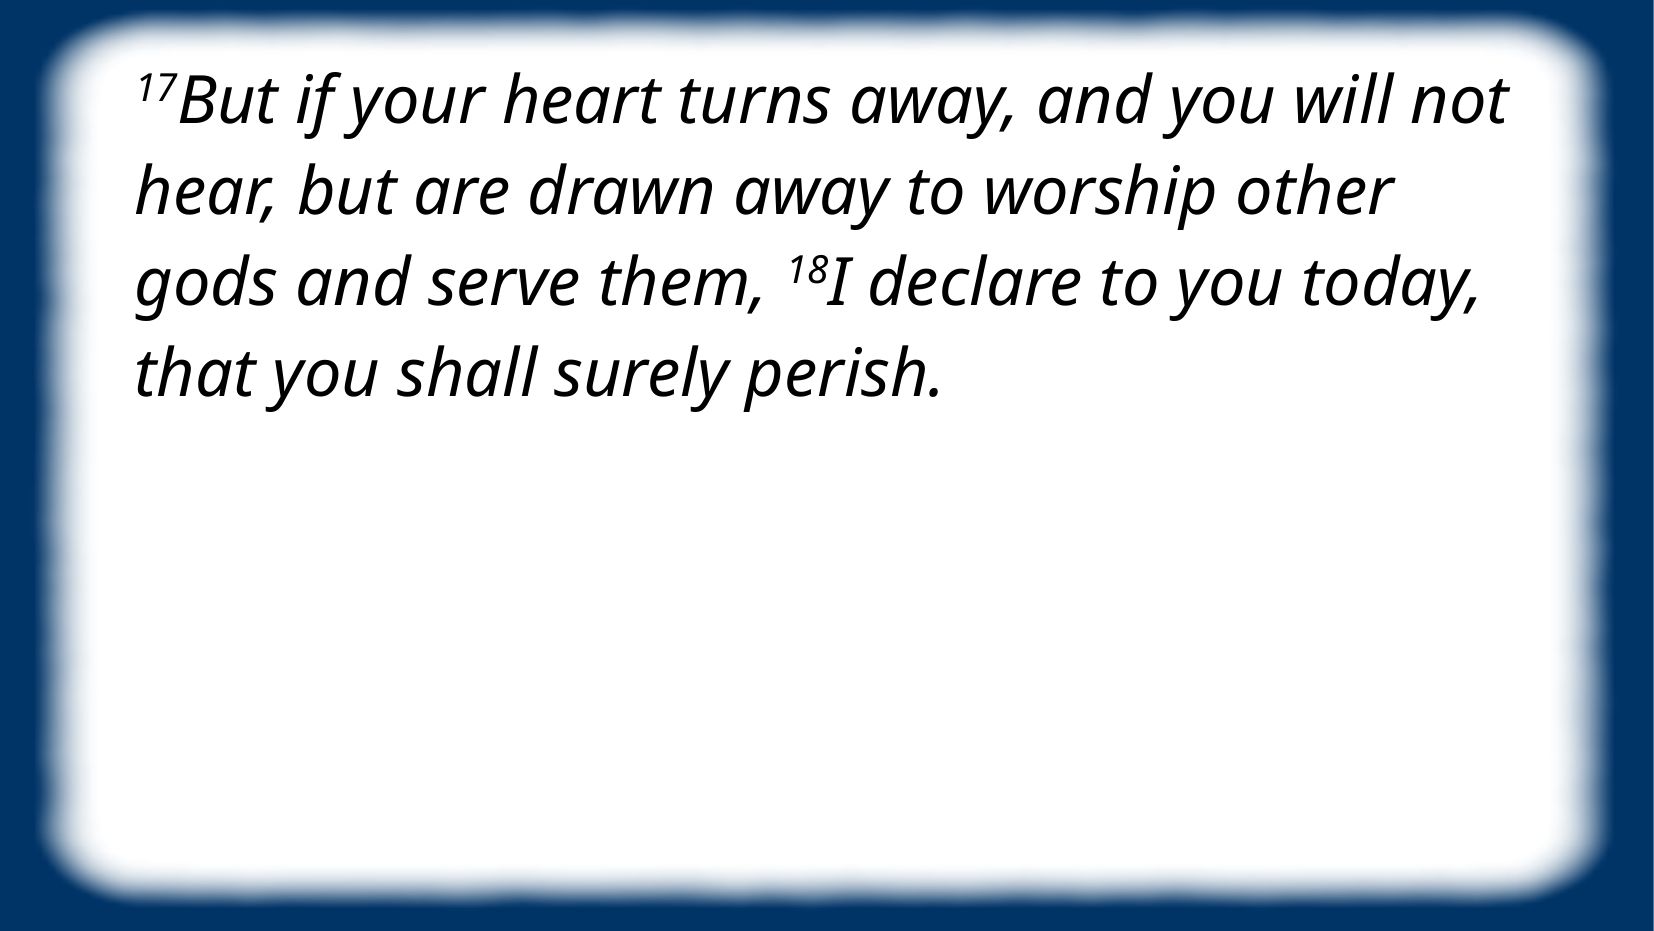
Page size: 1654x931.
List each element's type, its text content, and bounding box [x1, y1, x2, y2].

picture [0, 0, 1654, 931]
text_box 17But if your heart turns away, and you will not hear, but are drawn away to worship other gods and serve them, 18I declare to you today, that you shall surely perish. [120, 45, 1561, 415]
